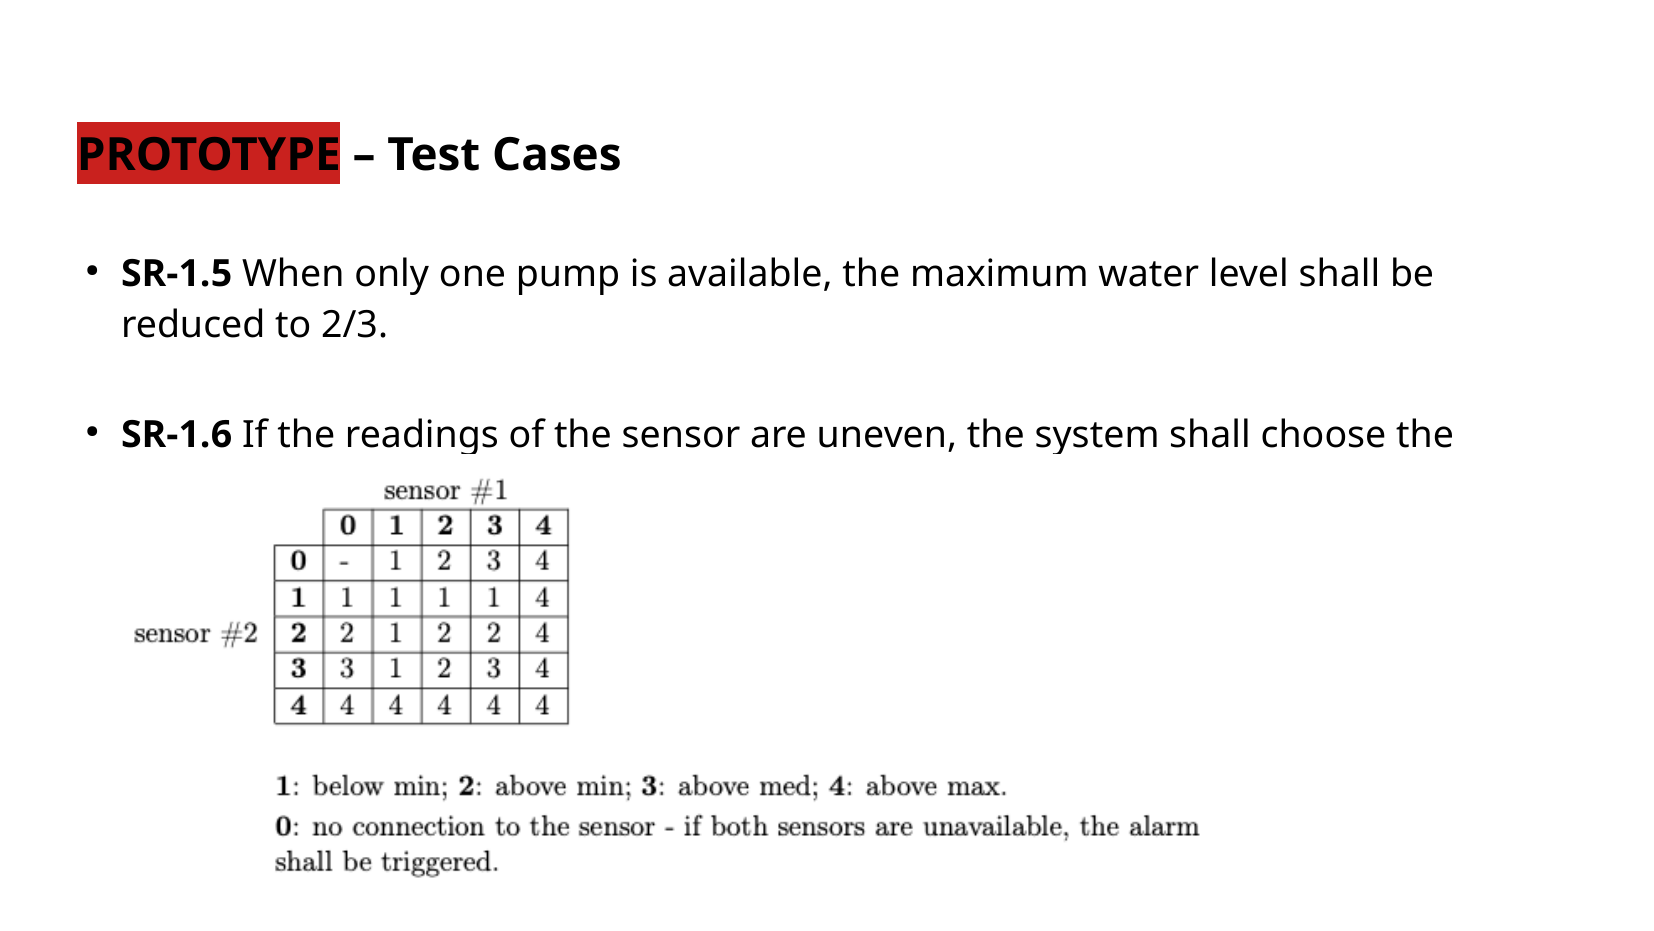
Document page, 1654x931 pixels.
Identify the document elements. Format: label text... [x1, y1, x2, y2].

text_box SR-1.5 When only one pump is available, the maximum water level shall be reduced to 2/3. SR-1.6 If the readings of the sensor are uneven, the system shall choose the worst case scenario, following the table below: [70, 238, 1565, 881]
title PROTOTYPE – Test Cases [76, 99, 1565, 207]
picture [118, 454, 1225, 893]
